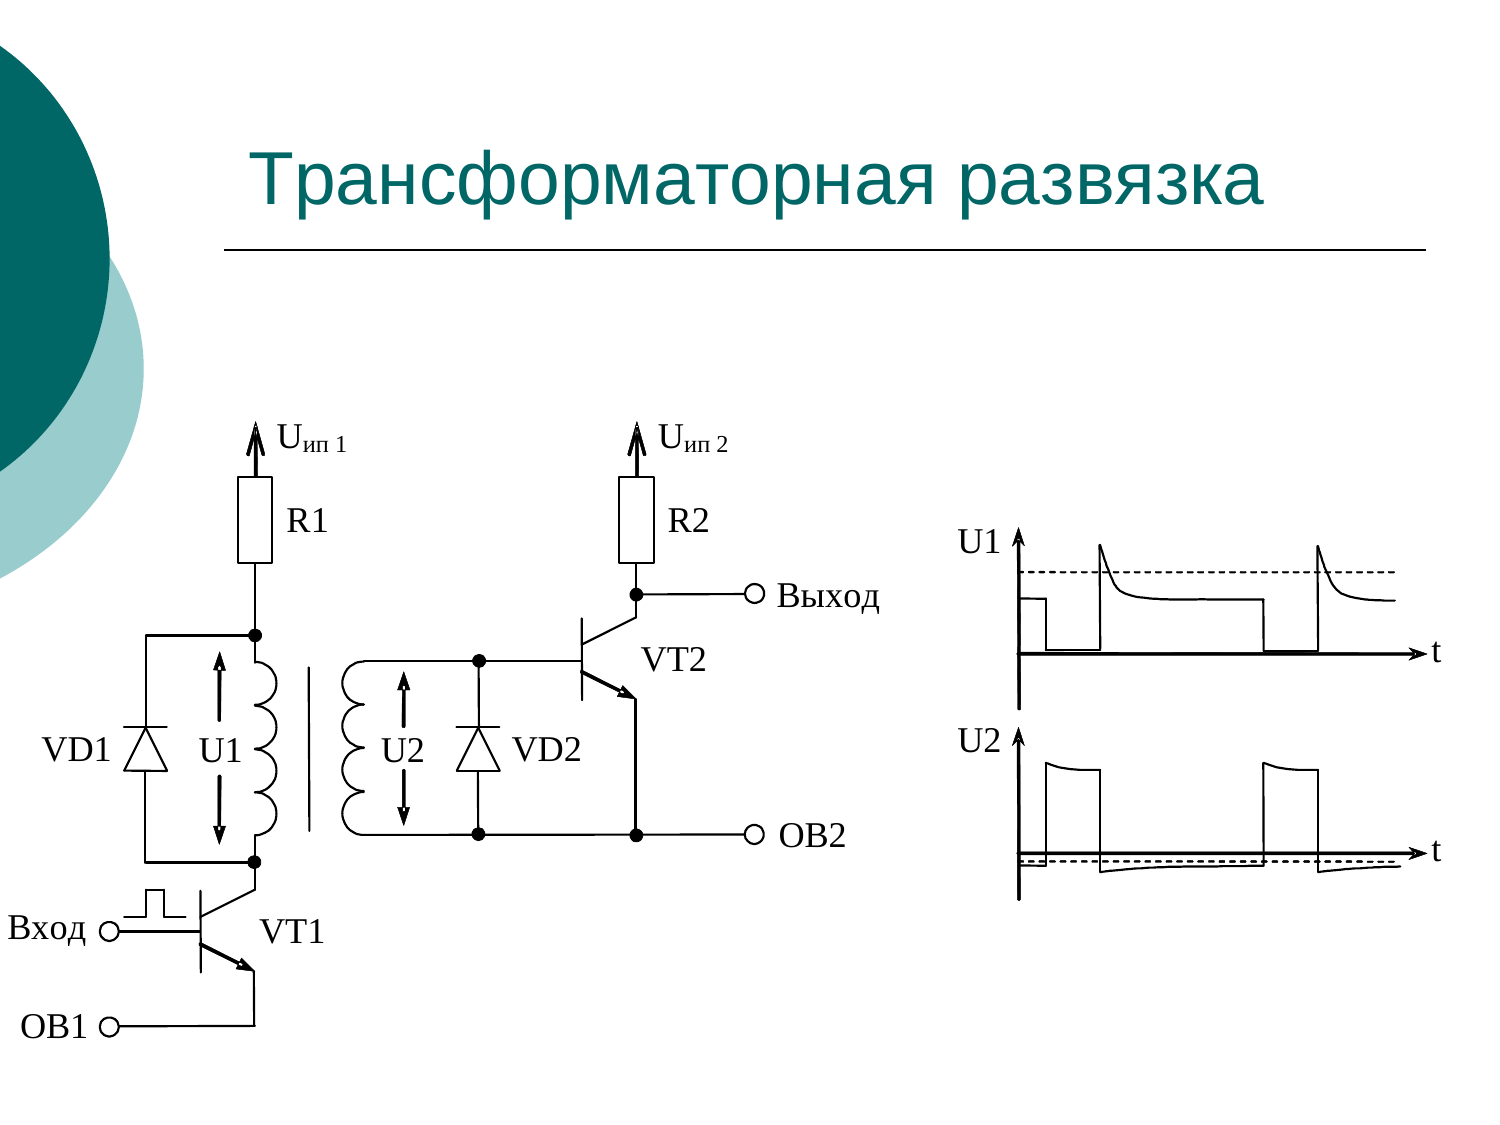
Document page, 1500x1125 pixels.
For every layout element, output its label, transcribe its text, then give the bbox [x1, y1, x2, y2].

picture [0, 408, 1500, 1064]
title Трансформаторная развязка [233, 58, 1416, 228]
